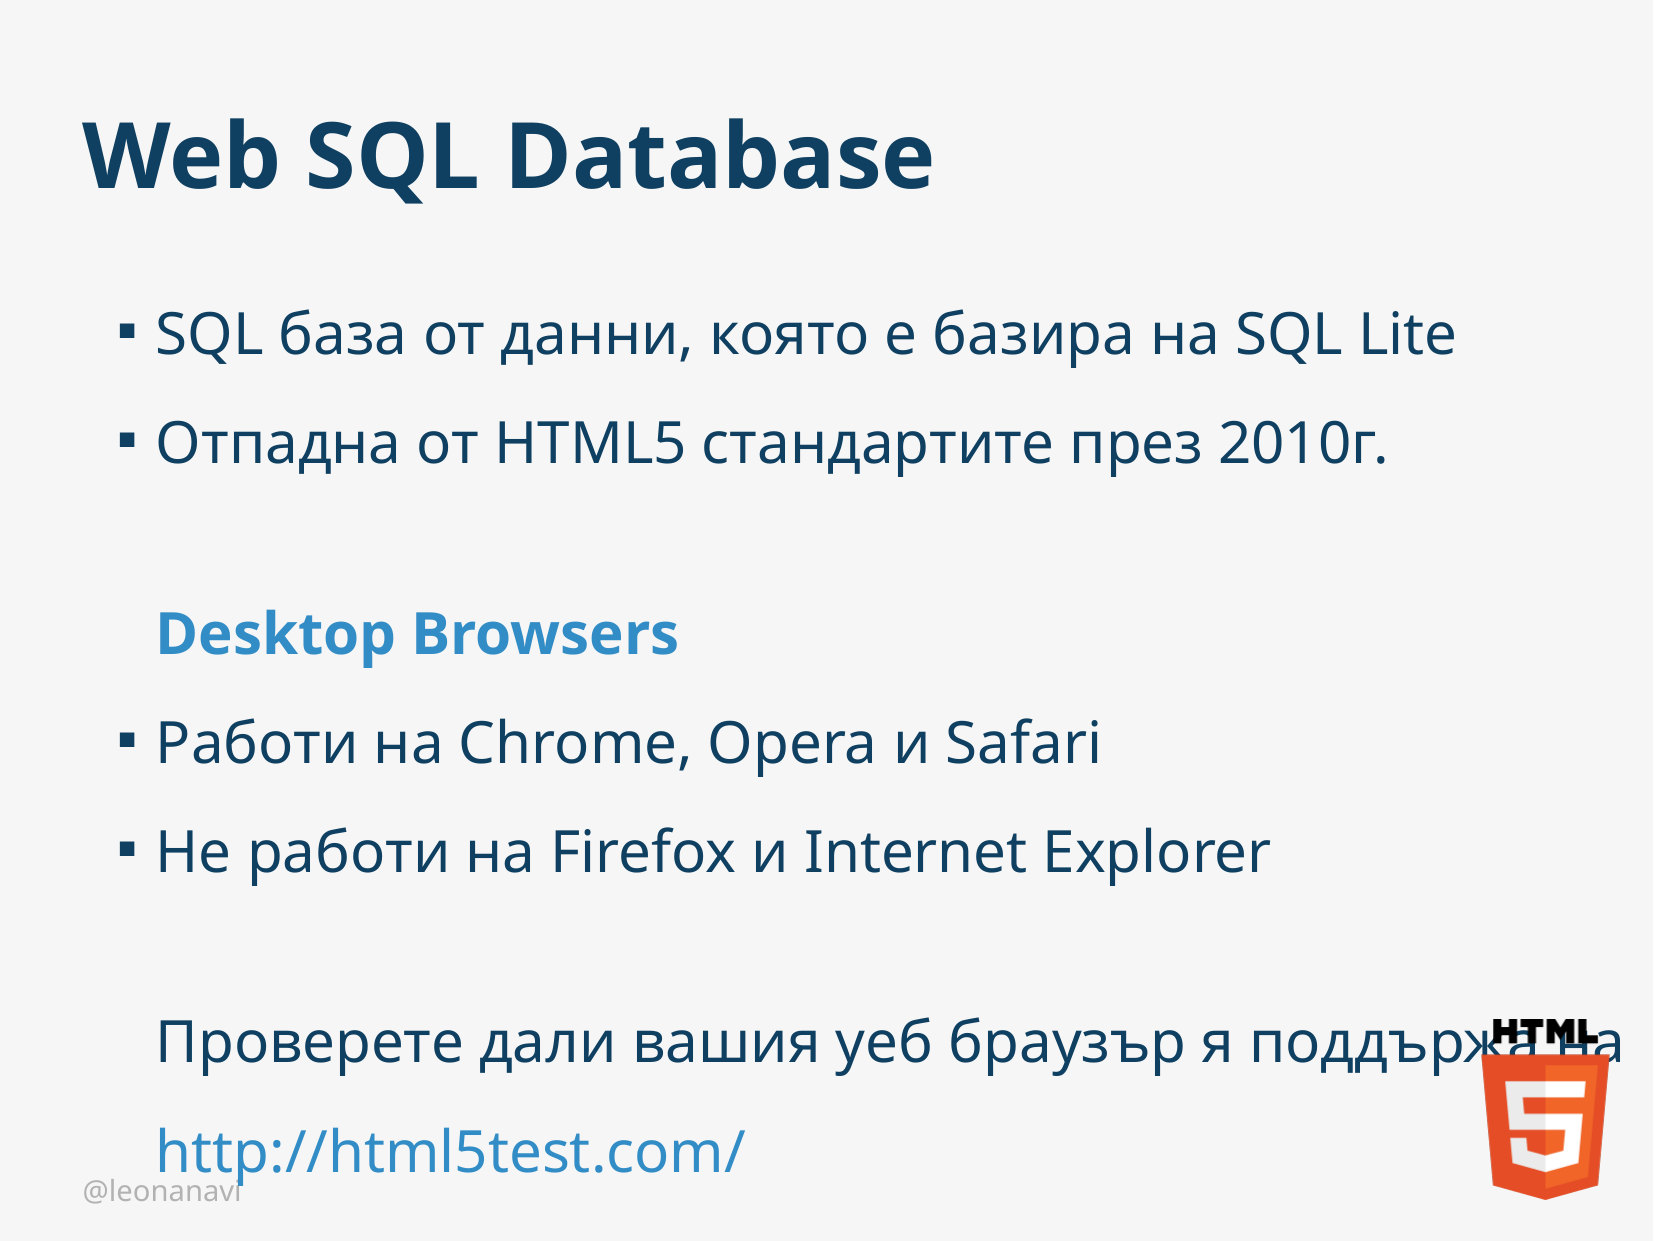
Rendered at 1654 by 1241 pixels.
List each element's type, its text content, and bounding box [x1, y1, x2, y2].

title Web SQL Database [82, 49, 1571, 257]
text_box SQL база от данни, която е базира на SQL Lite Отпадна от HTML5 стандартите през 2010г. Desktop Browsers Работи на Chrome, Opera и Safari Не работи на Firefox и Internet Explorer Проверете дали вашия уеб браузър я поддържа на http://html5test.com/ [105, 285, 1606, 1177]
picture [1455, 1019, 1636, 1201]
